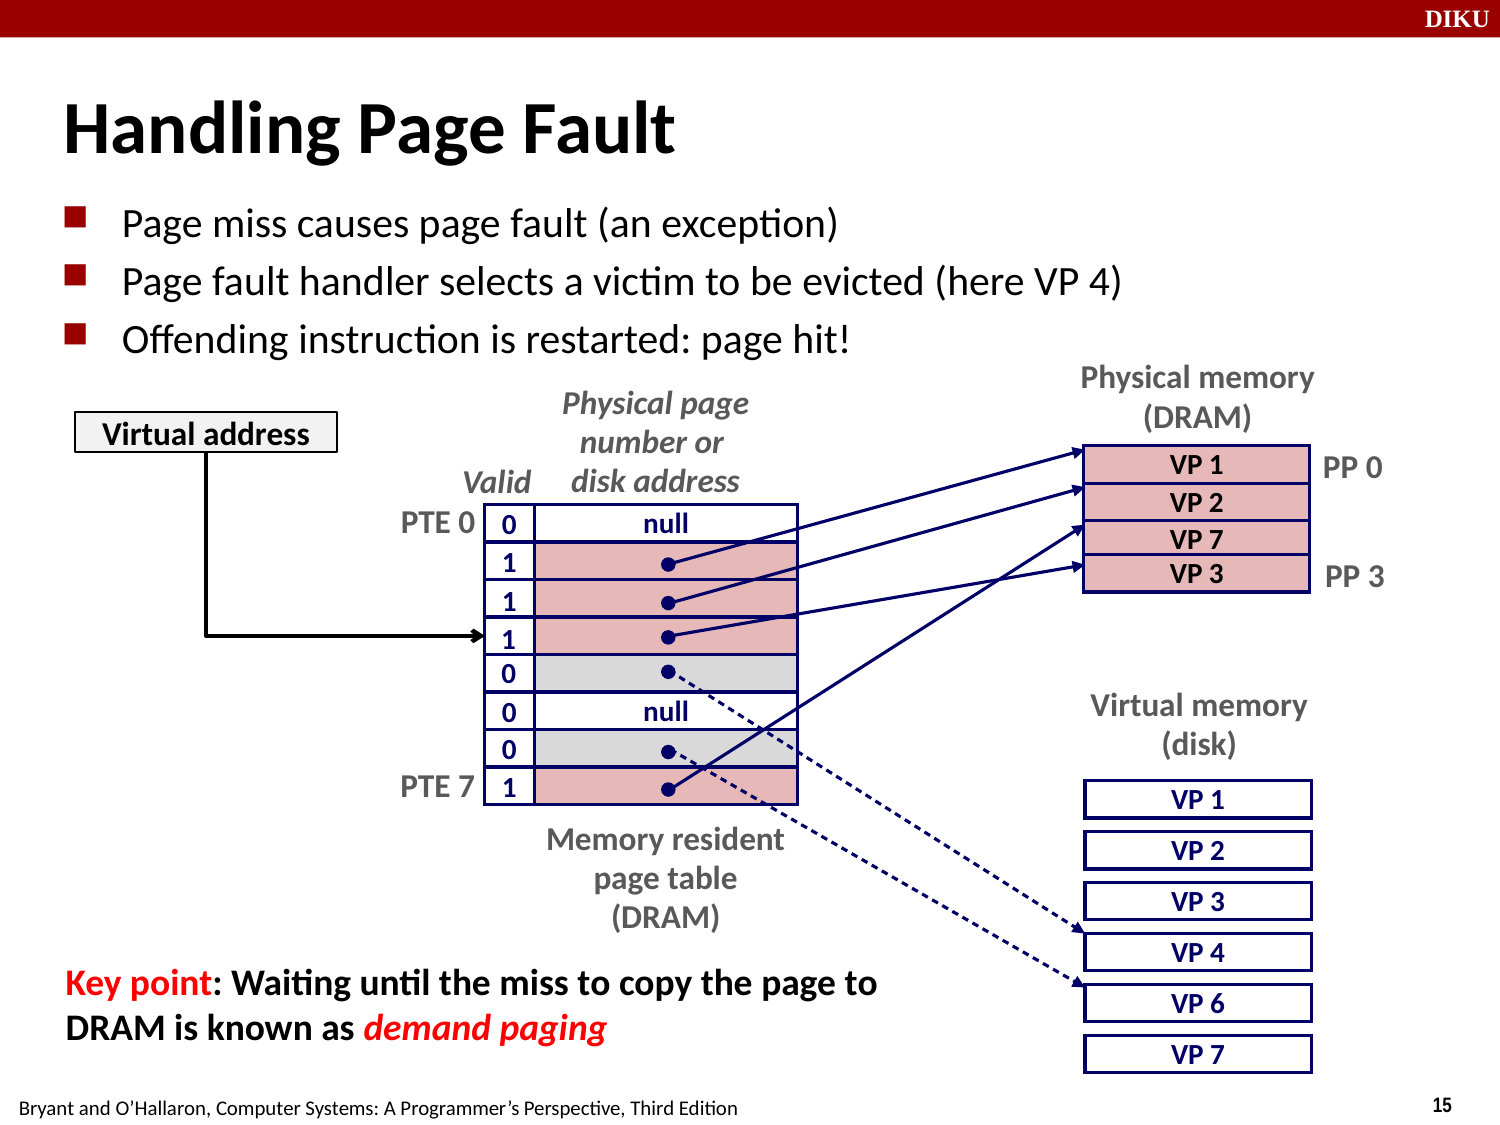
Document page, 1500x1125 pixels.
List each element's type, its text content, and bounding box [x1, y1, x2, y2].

text_box VP 1 [1083, 445, 1310, 484]
text_box PTE 0 [385, 493, 491, 549]
text_box Page miss causes page fault (an exception) Page fault handler selects a victim to be evicted (here VP 4) Offending instruction is restarted: page hit! [50, 188, 1414, 313]
text_box 1 [486, 614, 531, 648]
text_box VP 1 [1084, 780, 1312, 819]
text_box VP 2 [1083, 484, 1310, 521]
text_box Key point: Waiting until the miss to copy the page to DRAM is known as demand paging [50, 950, 1000, 1055]
text_box Virtual address [74, 412, 338, 453]
text_box null [536, 504, 798, 542]
text_box 1 [490, 775, 532, 814]
text_box VP 3 [1083, 554, 1310, 593]
text_box Virtual memory (disk) [1075, 677, 1323, 772]
text_box null [536, 693, 798, 730]
text_box PP 3 [1310, 548, 1400, 604]
text_box 1 [487, 576, 532, 627]
text_box Physical page number or disk address [547, 374, 765, 509]
text_box Valid [447, 454, 560, 510]
text_box VP 3 [1084, 882, 1312, 920]
text_box VP 7 [1083, 521, 1310, 554]
text_box Handling Page Fault [48, 59, 1408, 188]
text_box Physical memory (DRAM) [1065, 350, 1330, 445]
text_box 0 [491, 499, 532, 537]
text_box Memory resident page table (DRAM) [531, 811, 801, 945]
text_box null [759, 531, 798, 542]
text_box 0 [487, 687, 532, 724]
text_box null [768, 711, 798, 730]
text_box VP 6 [1084, 984, 1312, 1022]
text_box VP 4 [1084, 933, 1312, 971]
text_box PTE 7 [385, 758, 490, 814]
text_box [536, 542, 798, 693]
text_box VP 7 [1084, 1035, 1312, 1073]
text_box 0 [487, 724, 532, 775]
text_box 1 [487, 537, 532, 576]
text_box 0 [486, 648, 531, 699]
text_box PP 0 [1307, 439, 1398, 495]
text_box [536, 730, 798, 805]
text_box VP 2 [1084, 831, 1312, 869]
